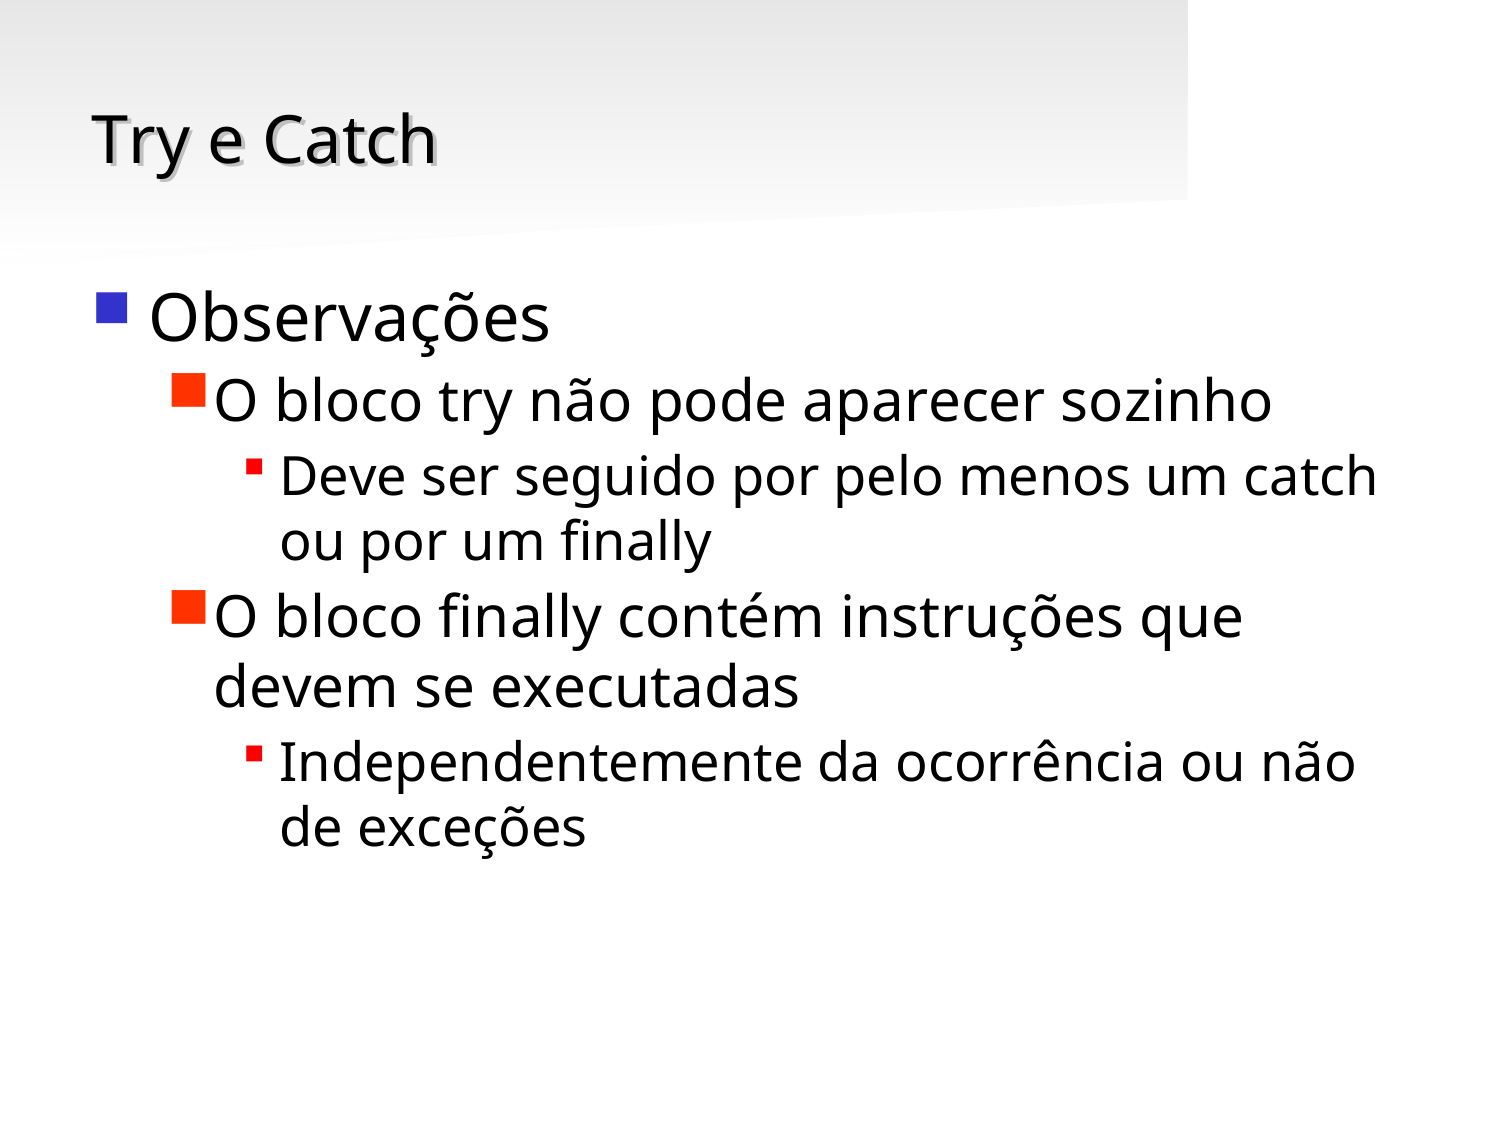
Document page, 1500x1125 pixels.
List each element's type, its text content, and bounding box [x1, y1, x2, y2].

title Try e Catch [76, 42, 1427, 231]
list Observações O bloco try não pode aparecer sozinho Deve ser seguido por pelo menos um catch ou por um finally O bloco finally contém instruções que devem se executadas Independentemente da ocorrência ou não de exceções [76, 267, 1427, 1005]
